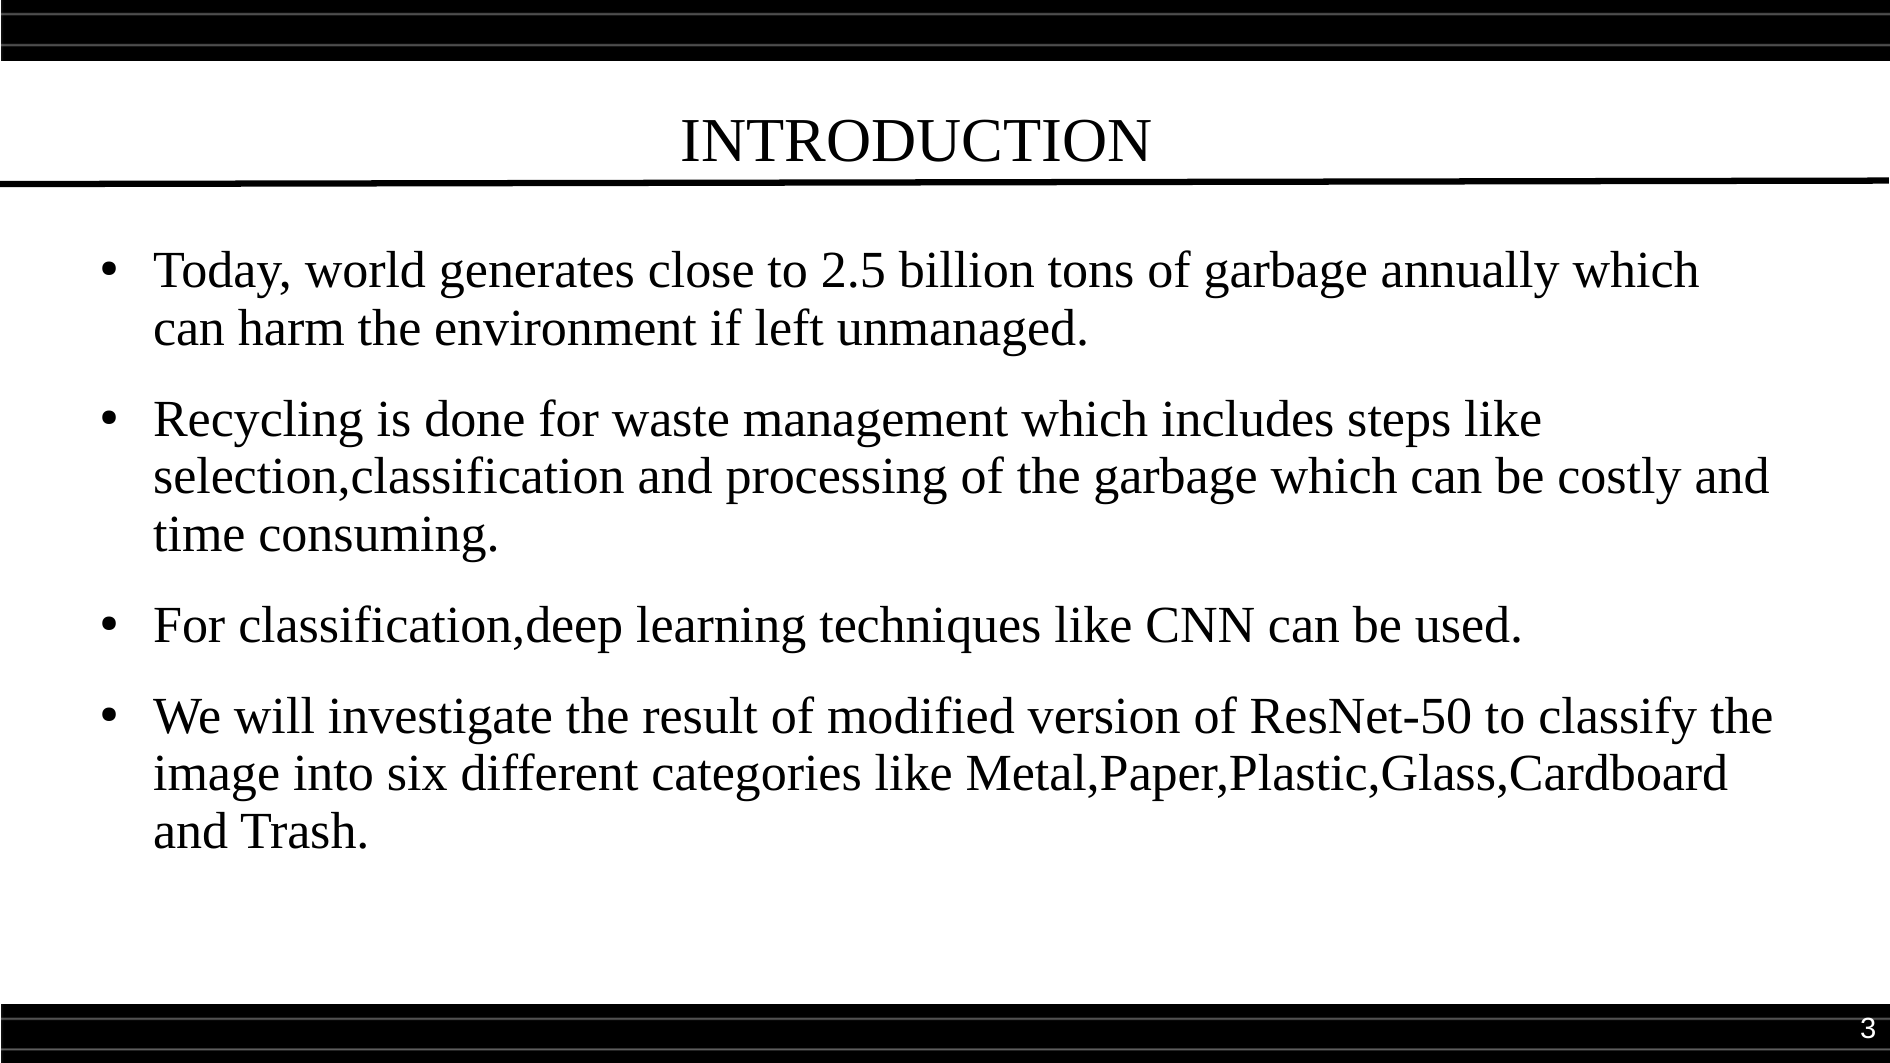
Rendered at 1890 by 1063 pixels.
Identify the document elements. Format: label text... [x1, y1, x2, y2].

picture [1, 1004, 1890, 1063]
list Today, world generates close to 2.5 billion tons of garbage annually which can harm the environment if left unmanaged. Recycling is done for waste management which includes steps like selection,classification and processing of the garbage which can be costly and time consuming. For classification,deep learning techniques like CNN can be used. We will investigate the result of modified version of ResNet-50 to classify the image into six different categories like Metal,Paper,Plastic,Glass,Cardboard and Trash. [82, 241, 1784, 1006]
title INTRODUCTION [66, 95, 1768, 180]
picture [1, 0, 1890, 61]
